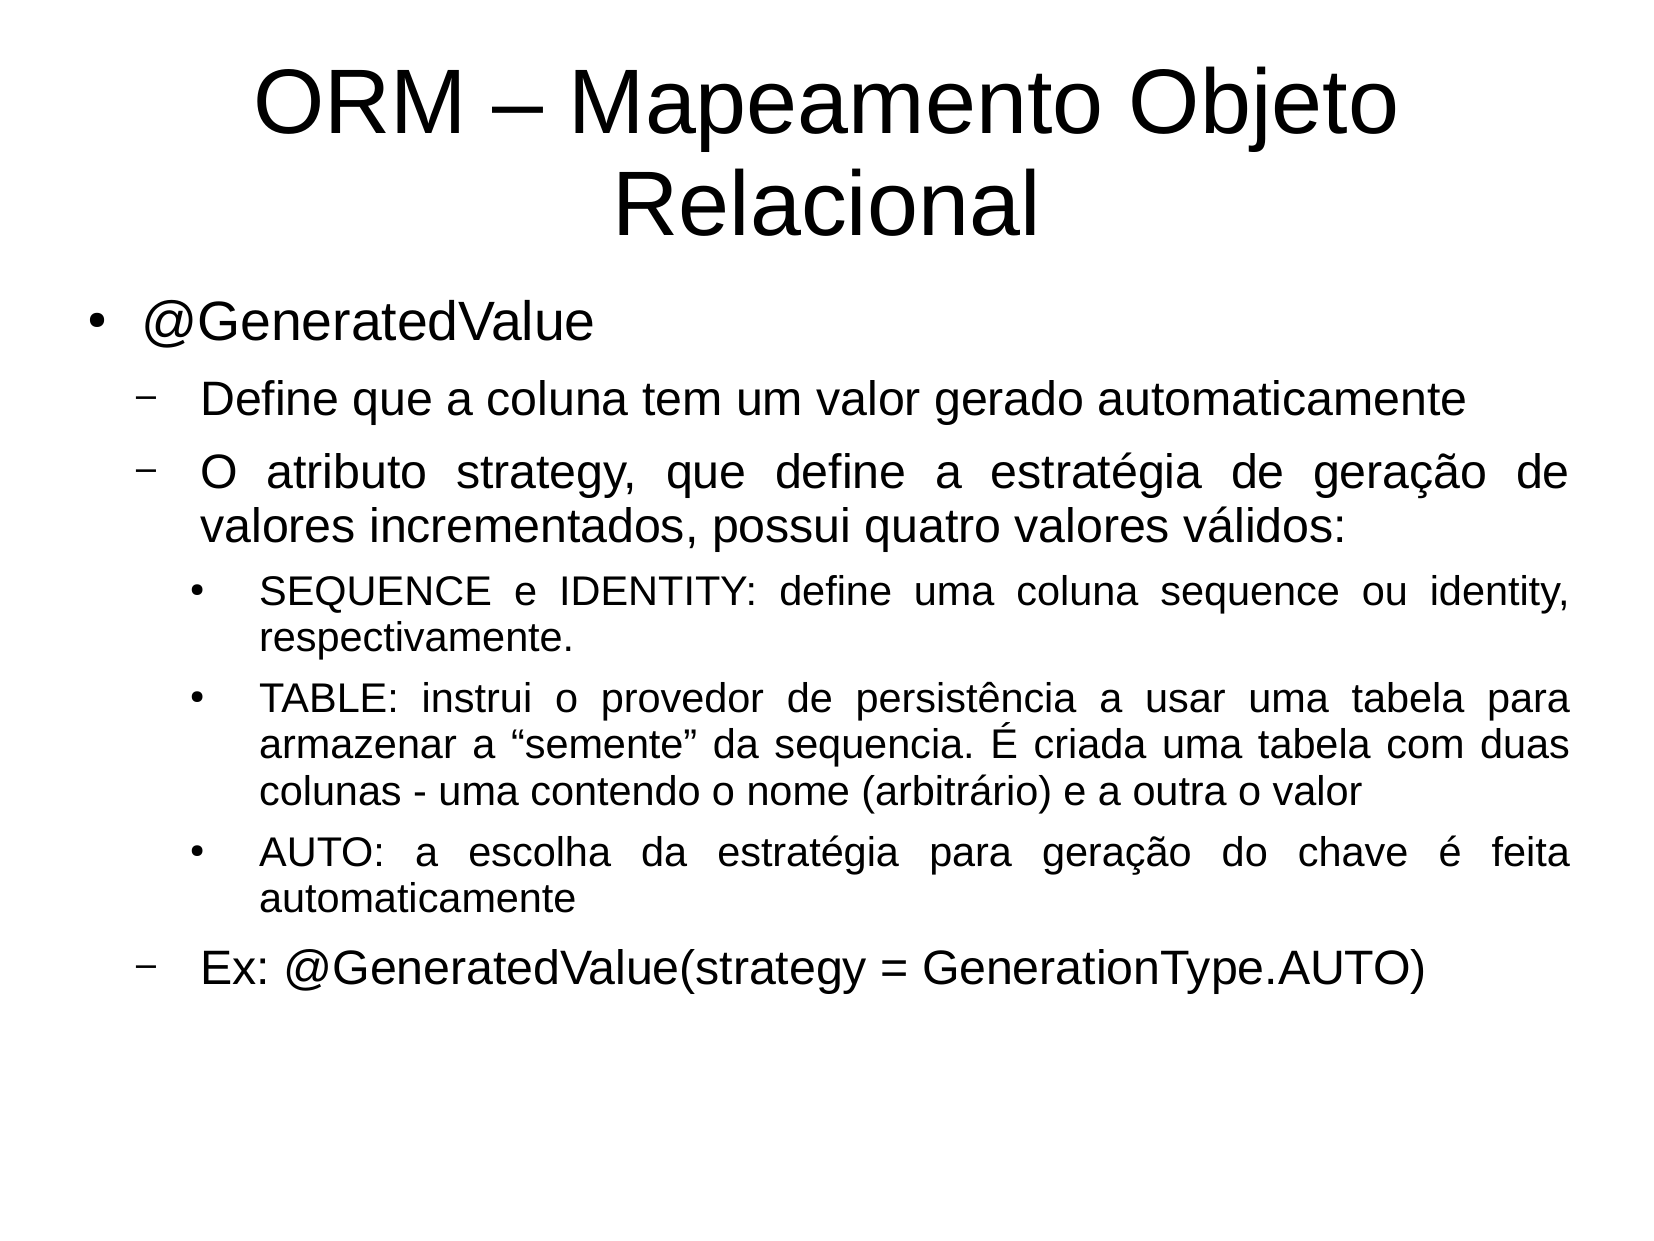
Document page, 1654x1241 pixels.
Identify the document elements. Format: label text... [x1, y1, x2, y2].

title ORM – Mapeamento Objeto Relacional [82, 49, 1571, 257]
list @GeneratedValue Define que a coluna tem um valor gerado automaticamente O atributo strategy, que define a estratégia de geração de valores incrementados, possui quatro valores válidos: SEQUENCE e IDENTITY: define uma coluna sequence ou identity, respectivamente. TABLE: instrui o provedor de persistência a usar uma tabela para armazenar a “semente” da sequencia. É criada uma tabela com duas colunas - uma contendo o nome (arbitrário) e a outra o valor AUTO: a escolha da estratégia para geração do chave é feita automaticamente Ex: @GeneratedValue(strategy = GenerationType.AUTO) [82, 290, 1571, 1010]
